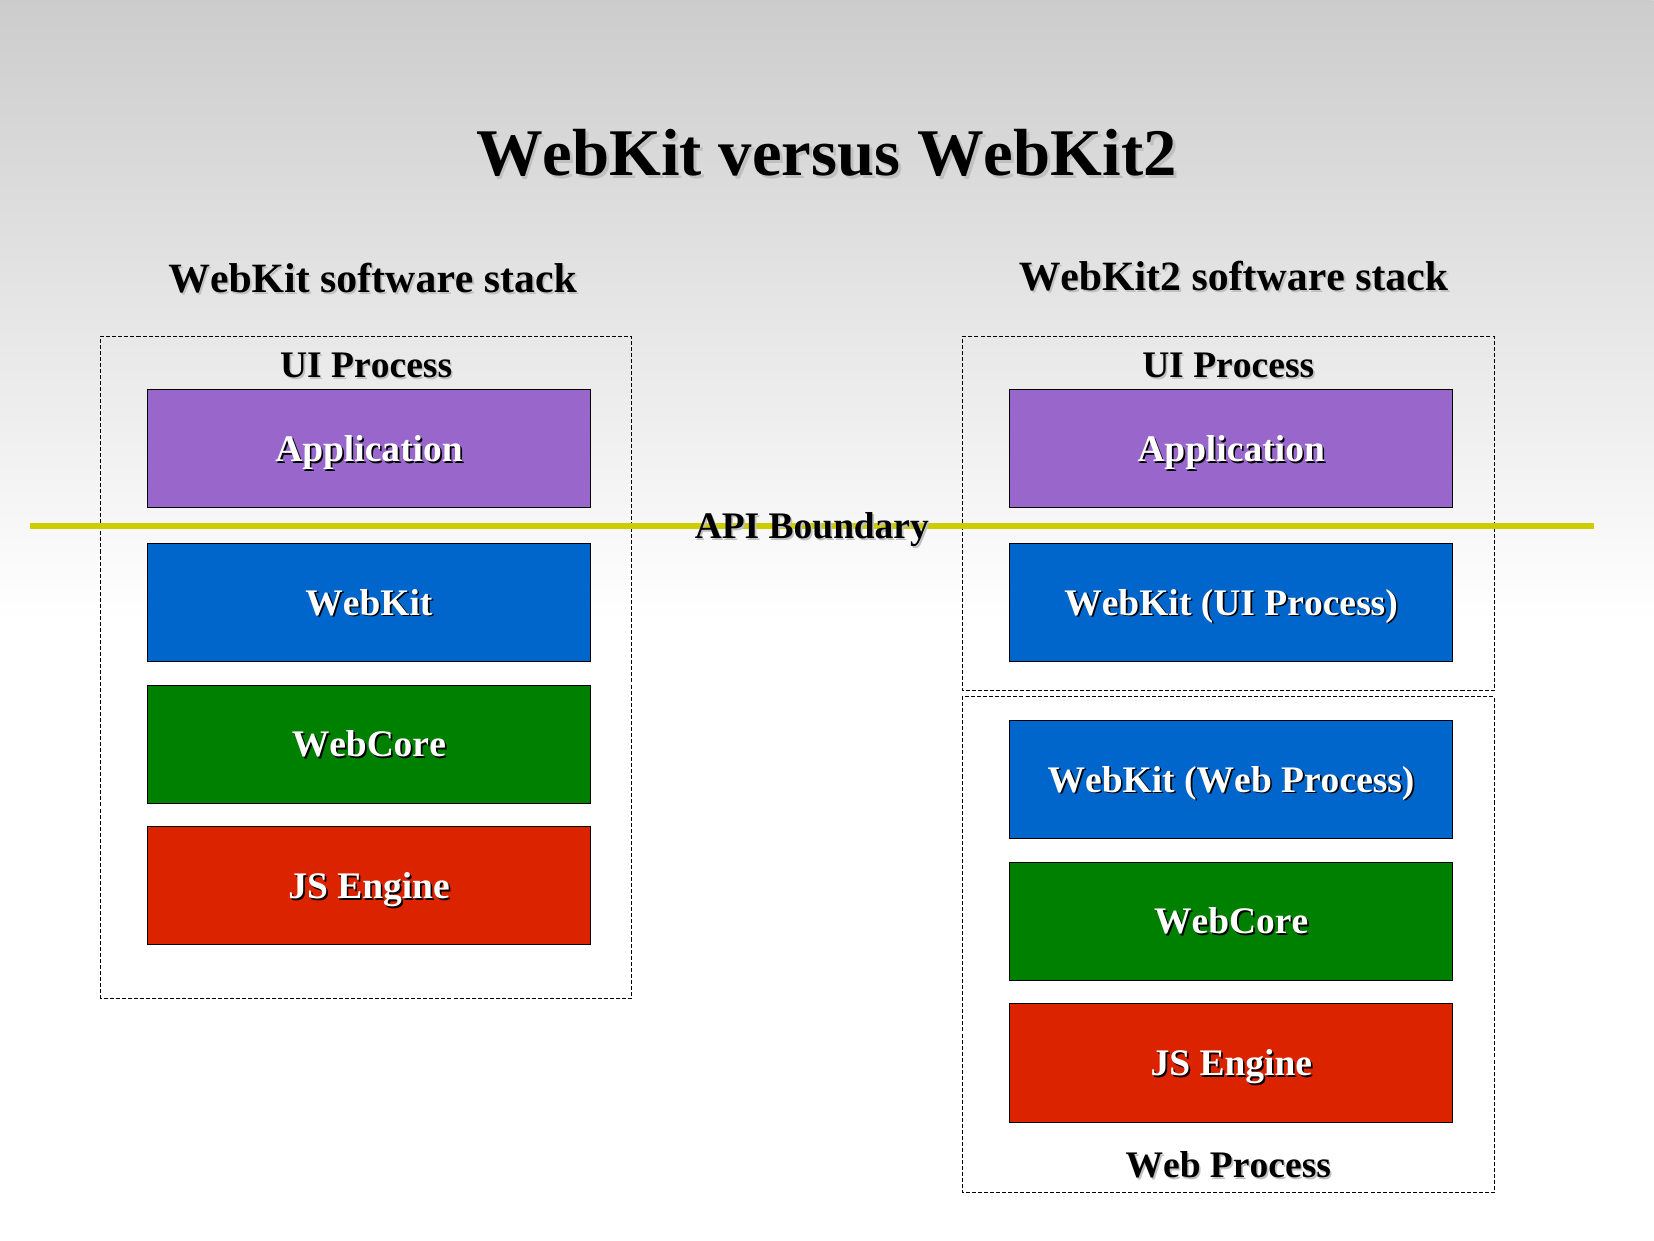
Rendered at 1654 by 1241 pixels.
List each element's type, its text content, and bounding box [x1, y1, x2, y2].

text_box Application [147, 389, 591, 508]
title WebKit versus WebKit2 [82, 56, 1571, 250]
text_box UI Process [962, 336, 1495, 523]
text_box UI Process [100, 336, 632, 523]
text_box UI Process [100, 529, 632, 999]
text_box UI Process [962, 529, 1495, 691]
text_box Application [1009, 389, 1453, 508]
text_box Web Process [962, 696, 1495, 1193]
text_box WebKit (UI Process) [1009, 543, 1453, 662]
text_box WebKit software stack [153, 248, 597, 310]
text_box WebKit2 software stack [1003, 246, 1477, 308]
